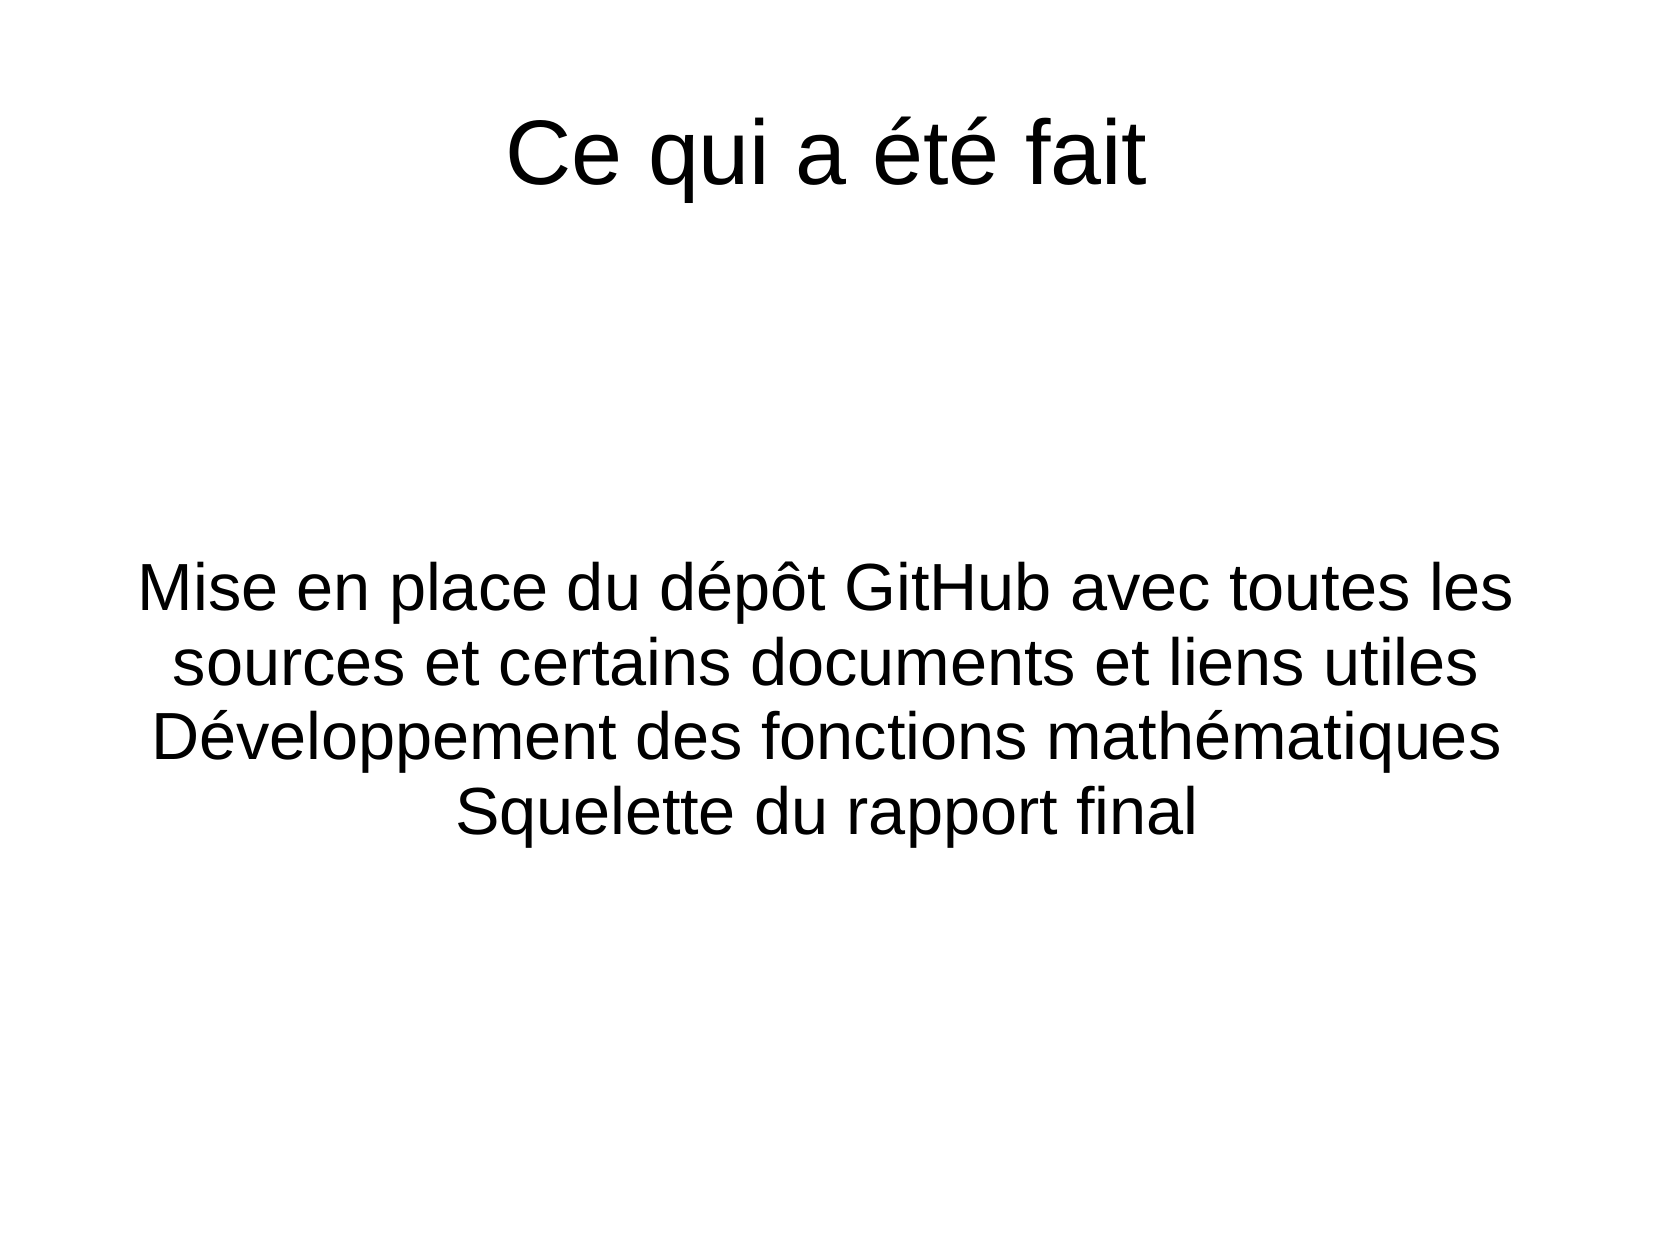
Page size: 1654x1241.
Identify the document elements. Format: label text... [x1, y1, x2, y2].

subtitle Mise en place du dépôt GitHub avec toutes les sources et certains documents et liens utiles Développement des fonctions mathématiques Squelette du rapport final [82, 290, 1571, 1109]
title Ce qui a été fait [82, 49, 1571, 257]
